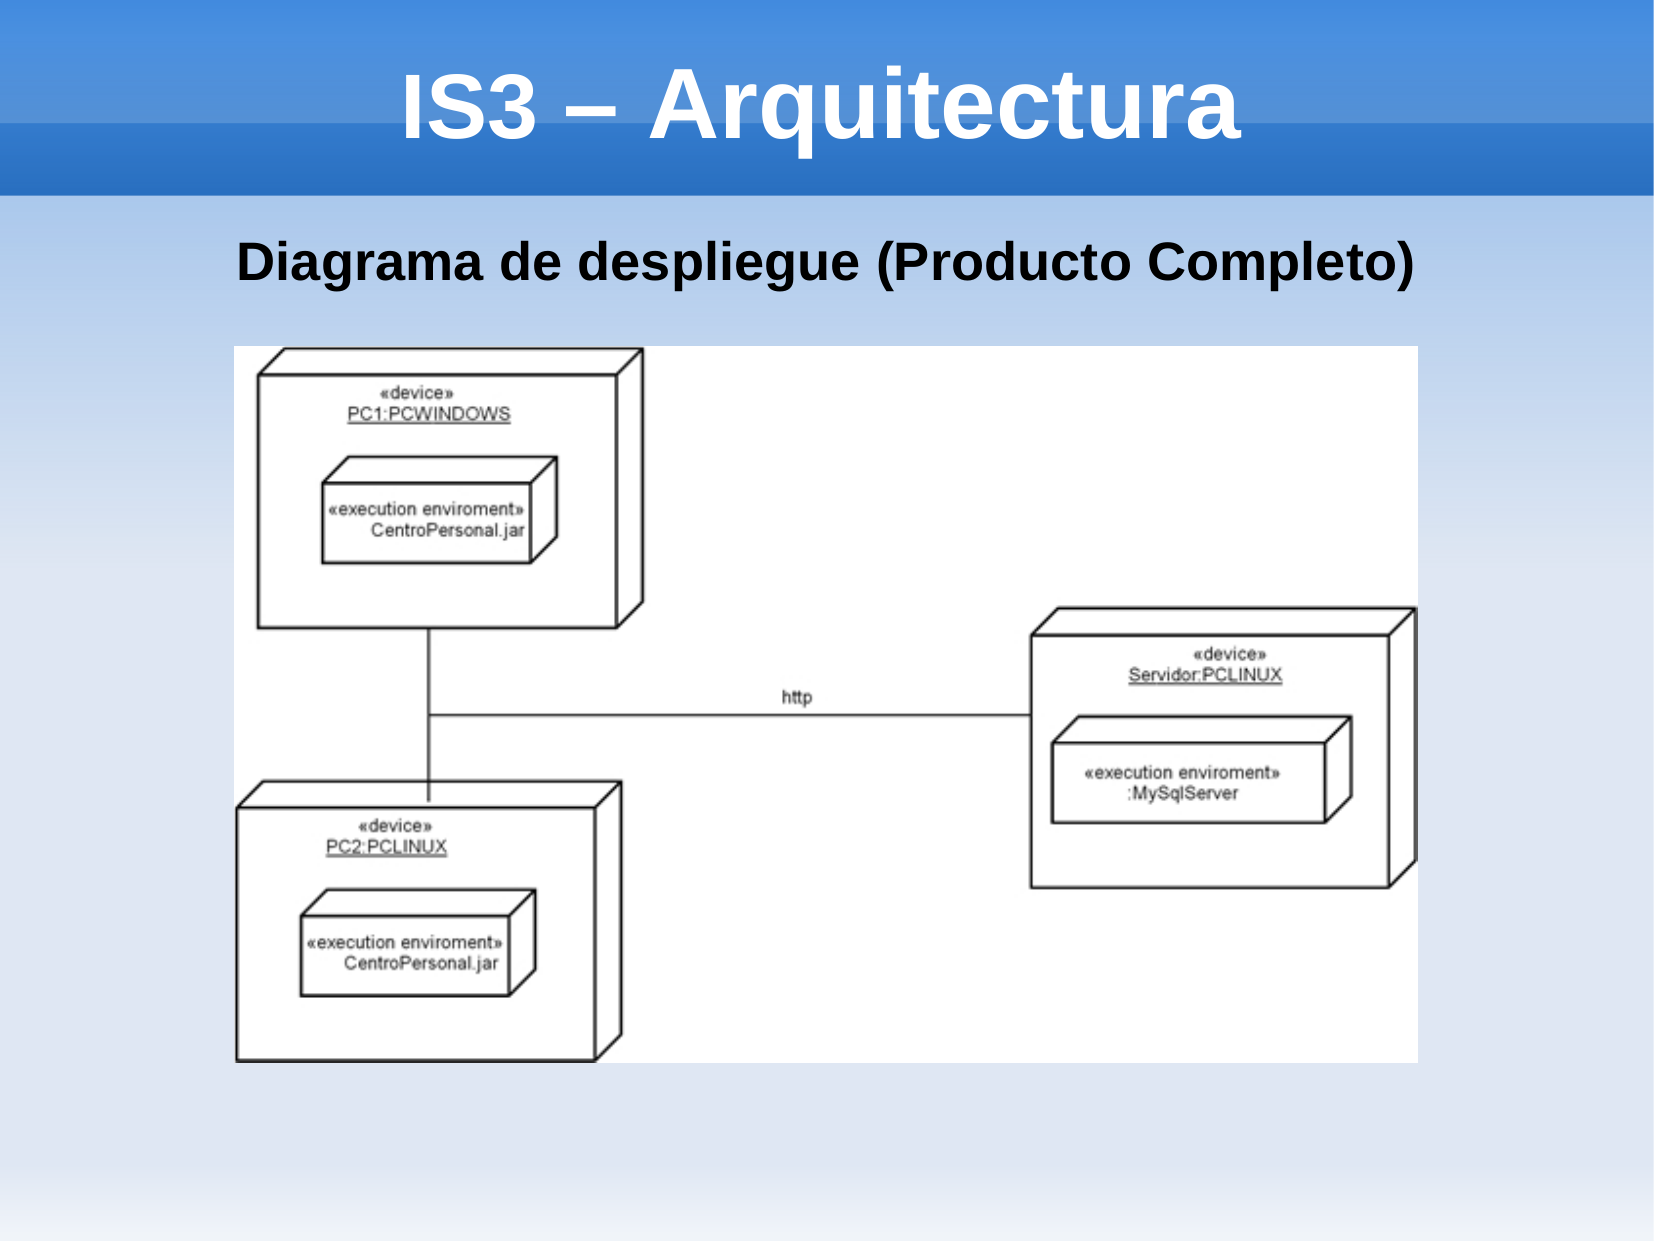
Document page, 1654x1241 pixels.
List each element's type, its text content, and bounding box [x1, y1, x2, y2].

title IS3 – Arquitectura [76, 0, 1565, 208]
picture [0, 0, 1654, 1241]
text_box Diagrama de despliegue (Producto Completo) [59, 224, 1595, 302]
